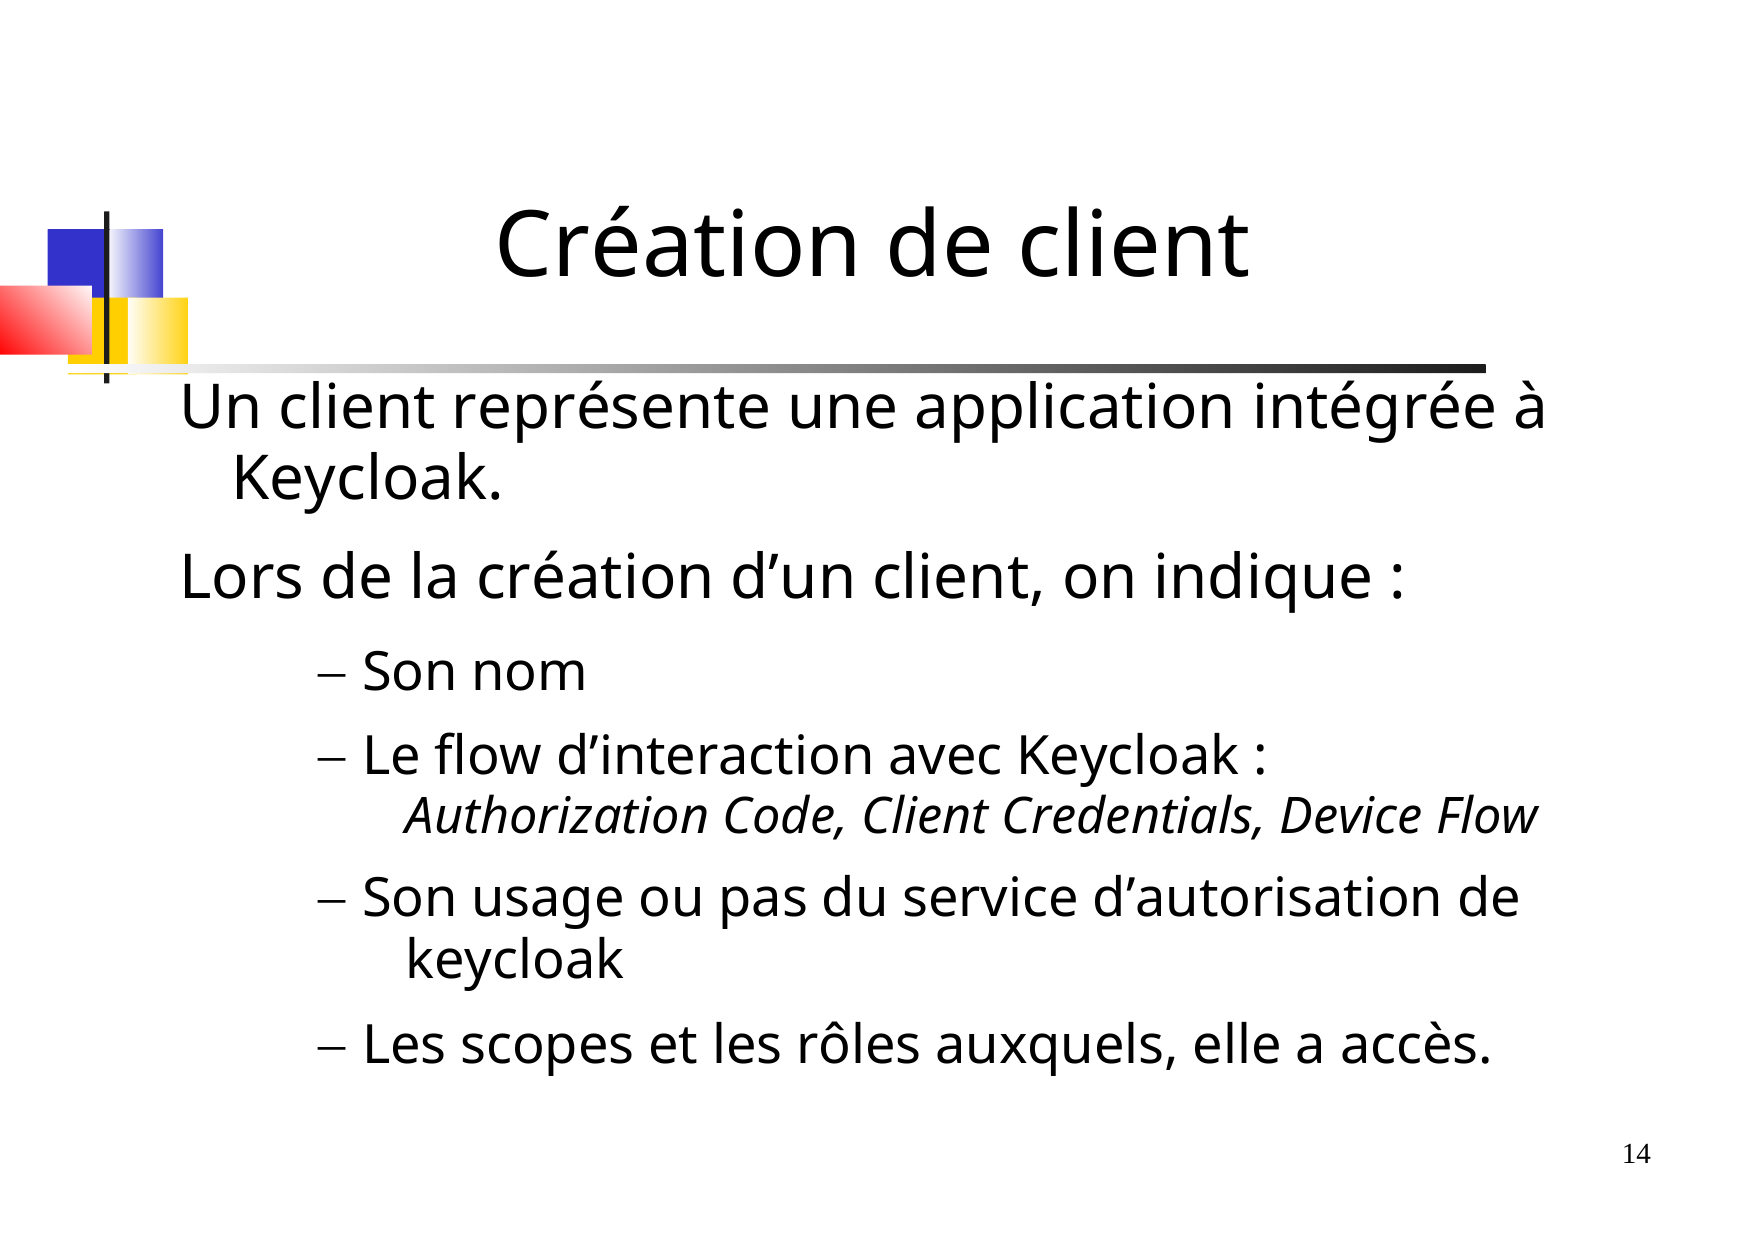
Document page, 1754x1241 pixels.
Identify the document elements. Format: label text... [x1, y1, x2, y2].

list Un client représente une application intégrée à Keycloak. Lors de la création d’un client, on indique : Son nom Le flow d’interaction avec Keycloak : Authorization Code, Client Credentials, Device Flow Son usage ou pas du service d’autorisation de keycloak Les scopes et les rôles auxquels, elle a accès. [179, 371, 1567, 1091]
title Création de client [179, 139, 1567, 351]
